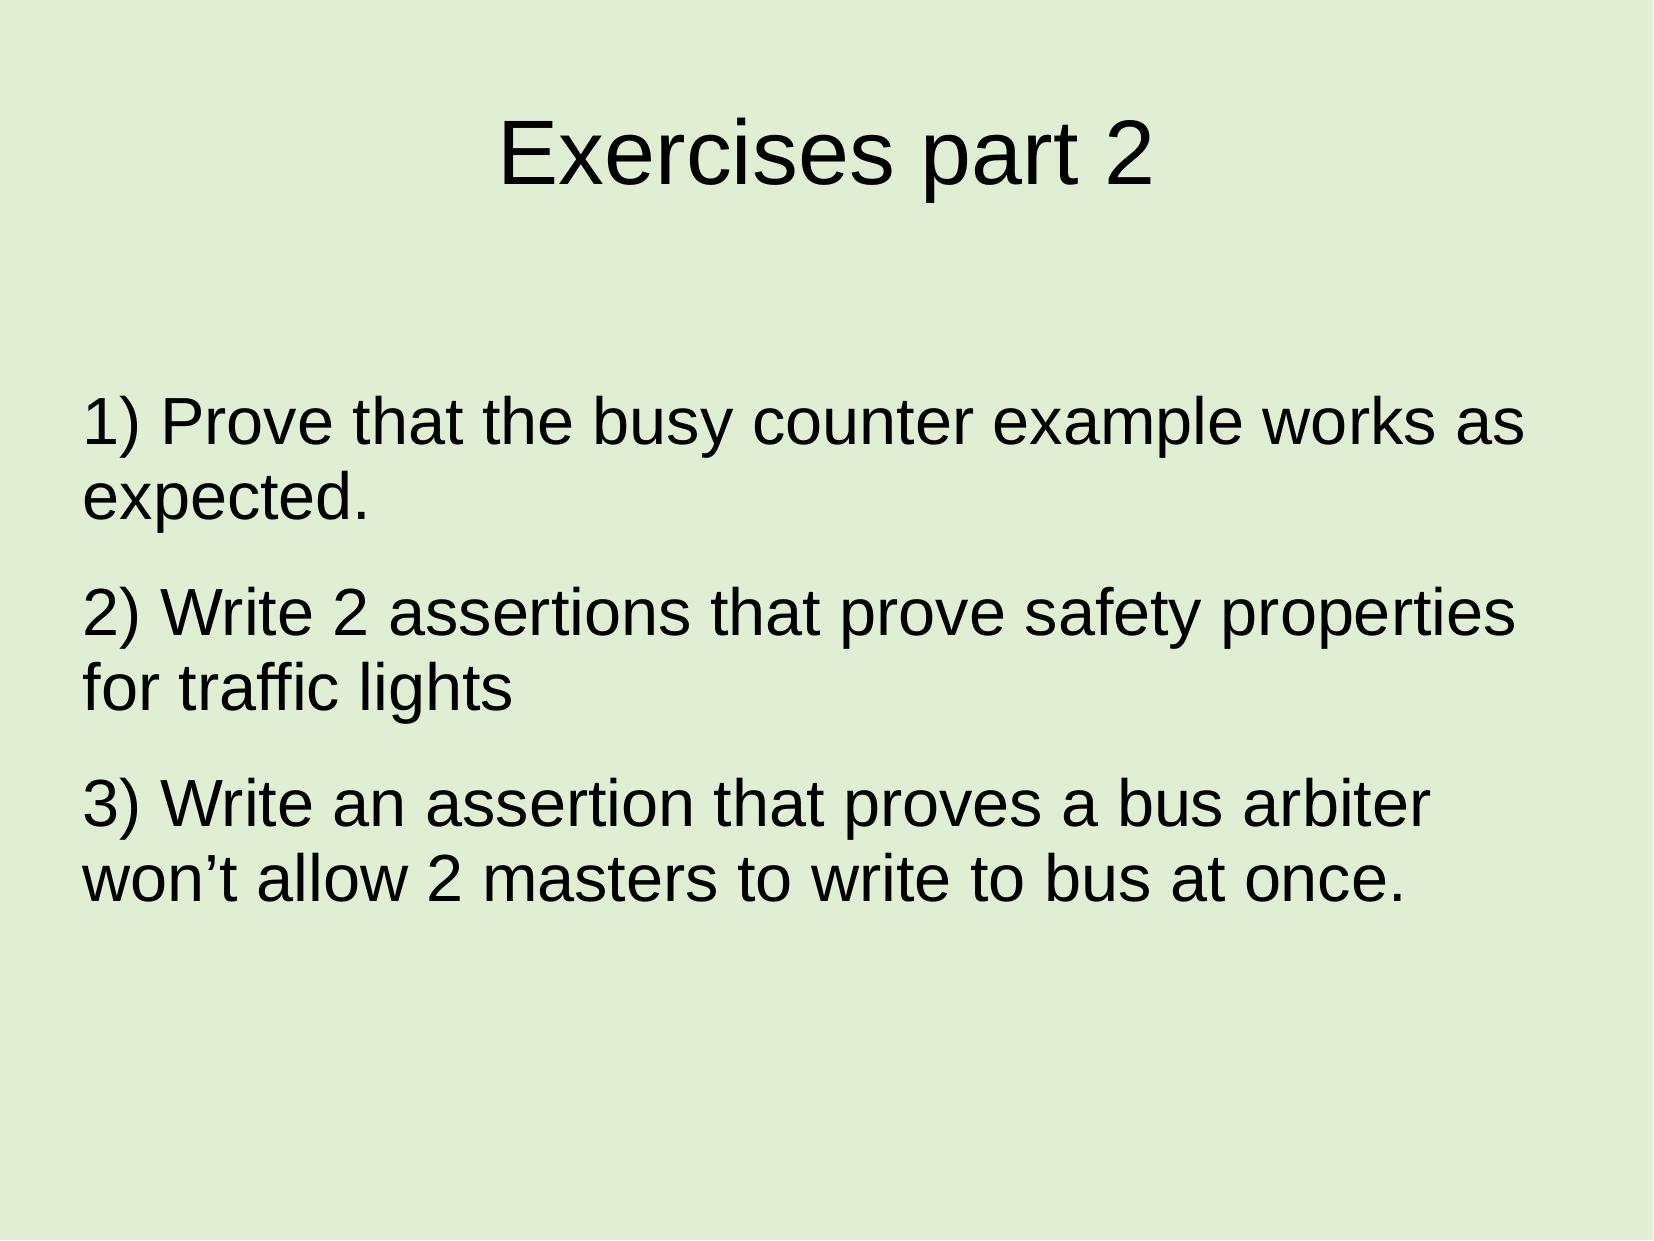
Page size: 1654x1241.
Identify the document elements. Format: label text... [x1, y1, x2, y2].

subtitle 1) Prove that the busy counter example works as expected. 2) Write 2 assertions that prove safety properties for traffic lights 3) Write an assertion that proves a bus arbiter won’t allow 2 masters to write to bus at once. [82, 288, 1571, 1011]
title Exercises part 2 [82, 49, 1571, 257]
